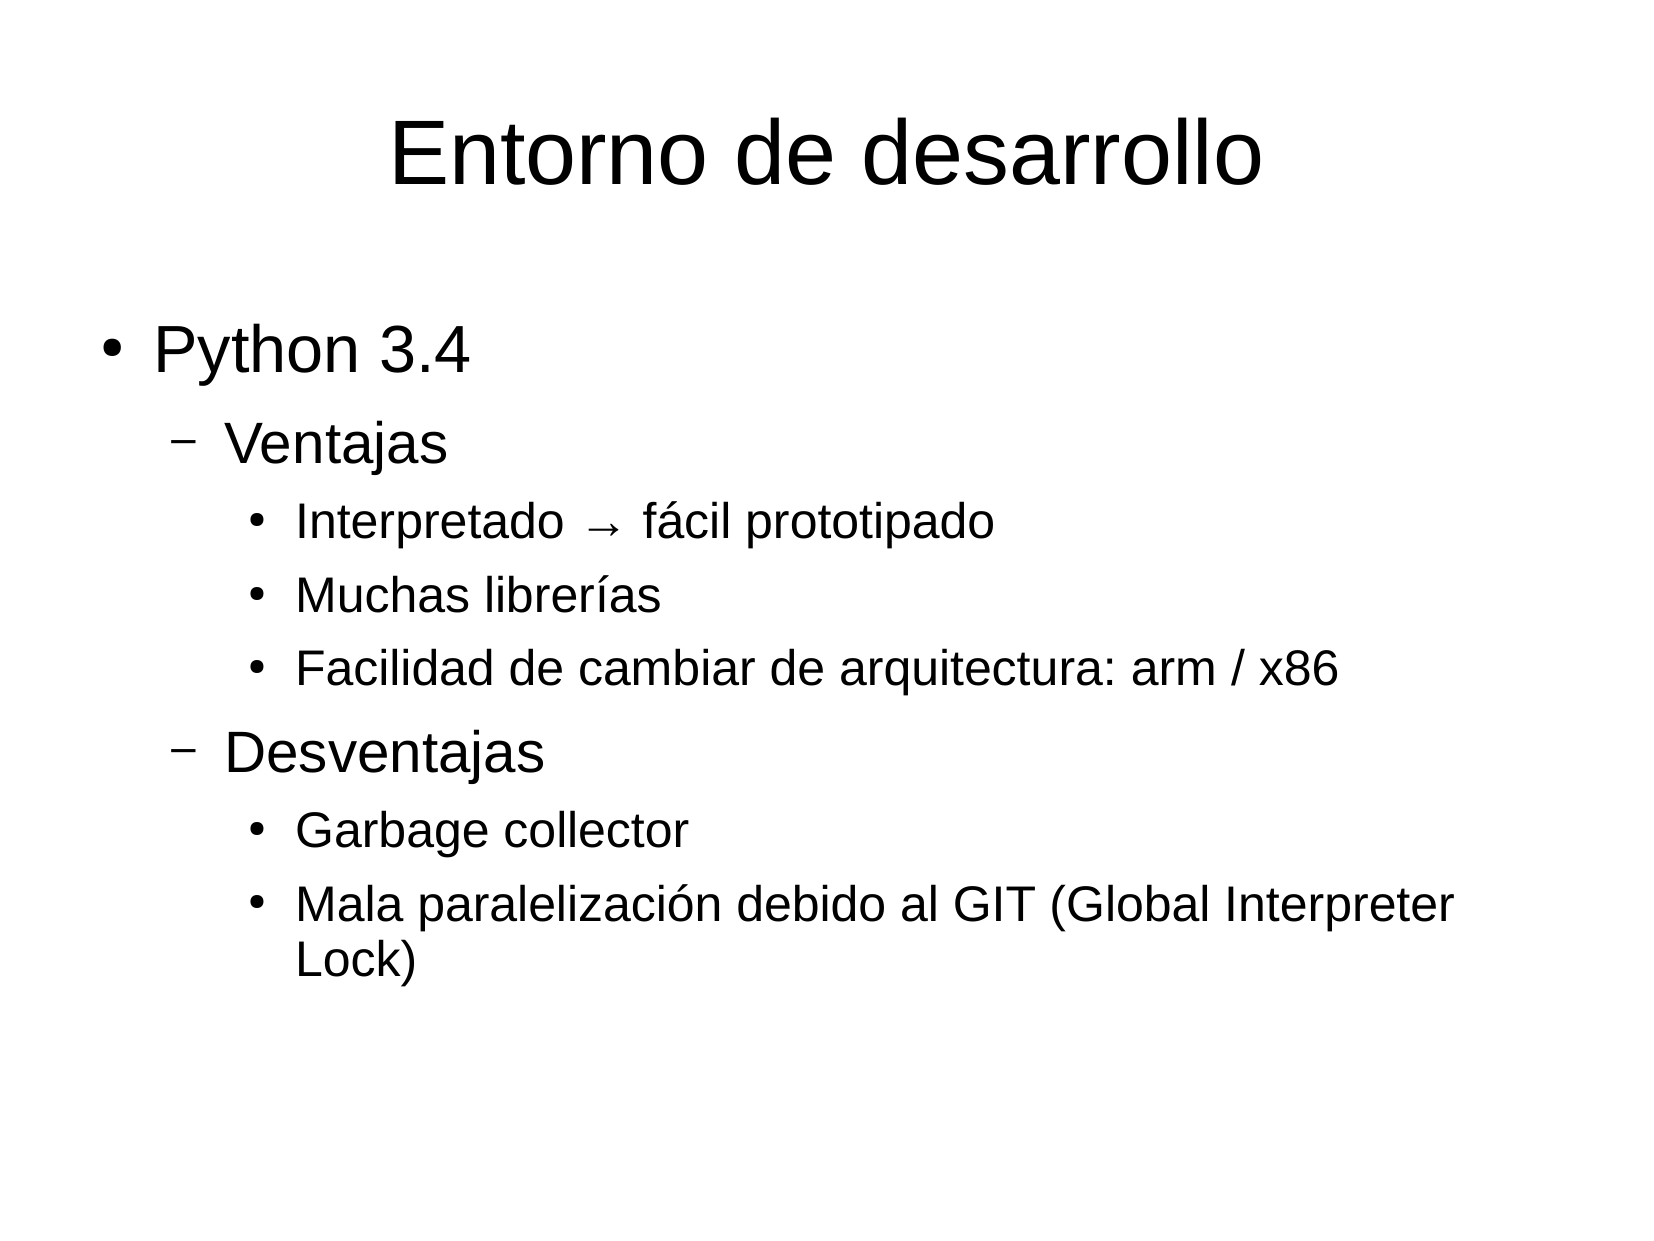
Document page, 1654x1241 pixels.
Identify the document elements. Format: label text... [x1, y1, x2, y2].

title Entorno de desarrollo [82, 49, 1571, 257]
list Python 3.4 Ventajas Interpretado → fácil prototipado Muchas librerías Facilidad de cambiar de arquitectura: arm / x86 Desventajas Garbage collector Mala paralelización debido al GIT (Global Interpreter Lock) [82, 290, 1571, 1010]
